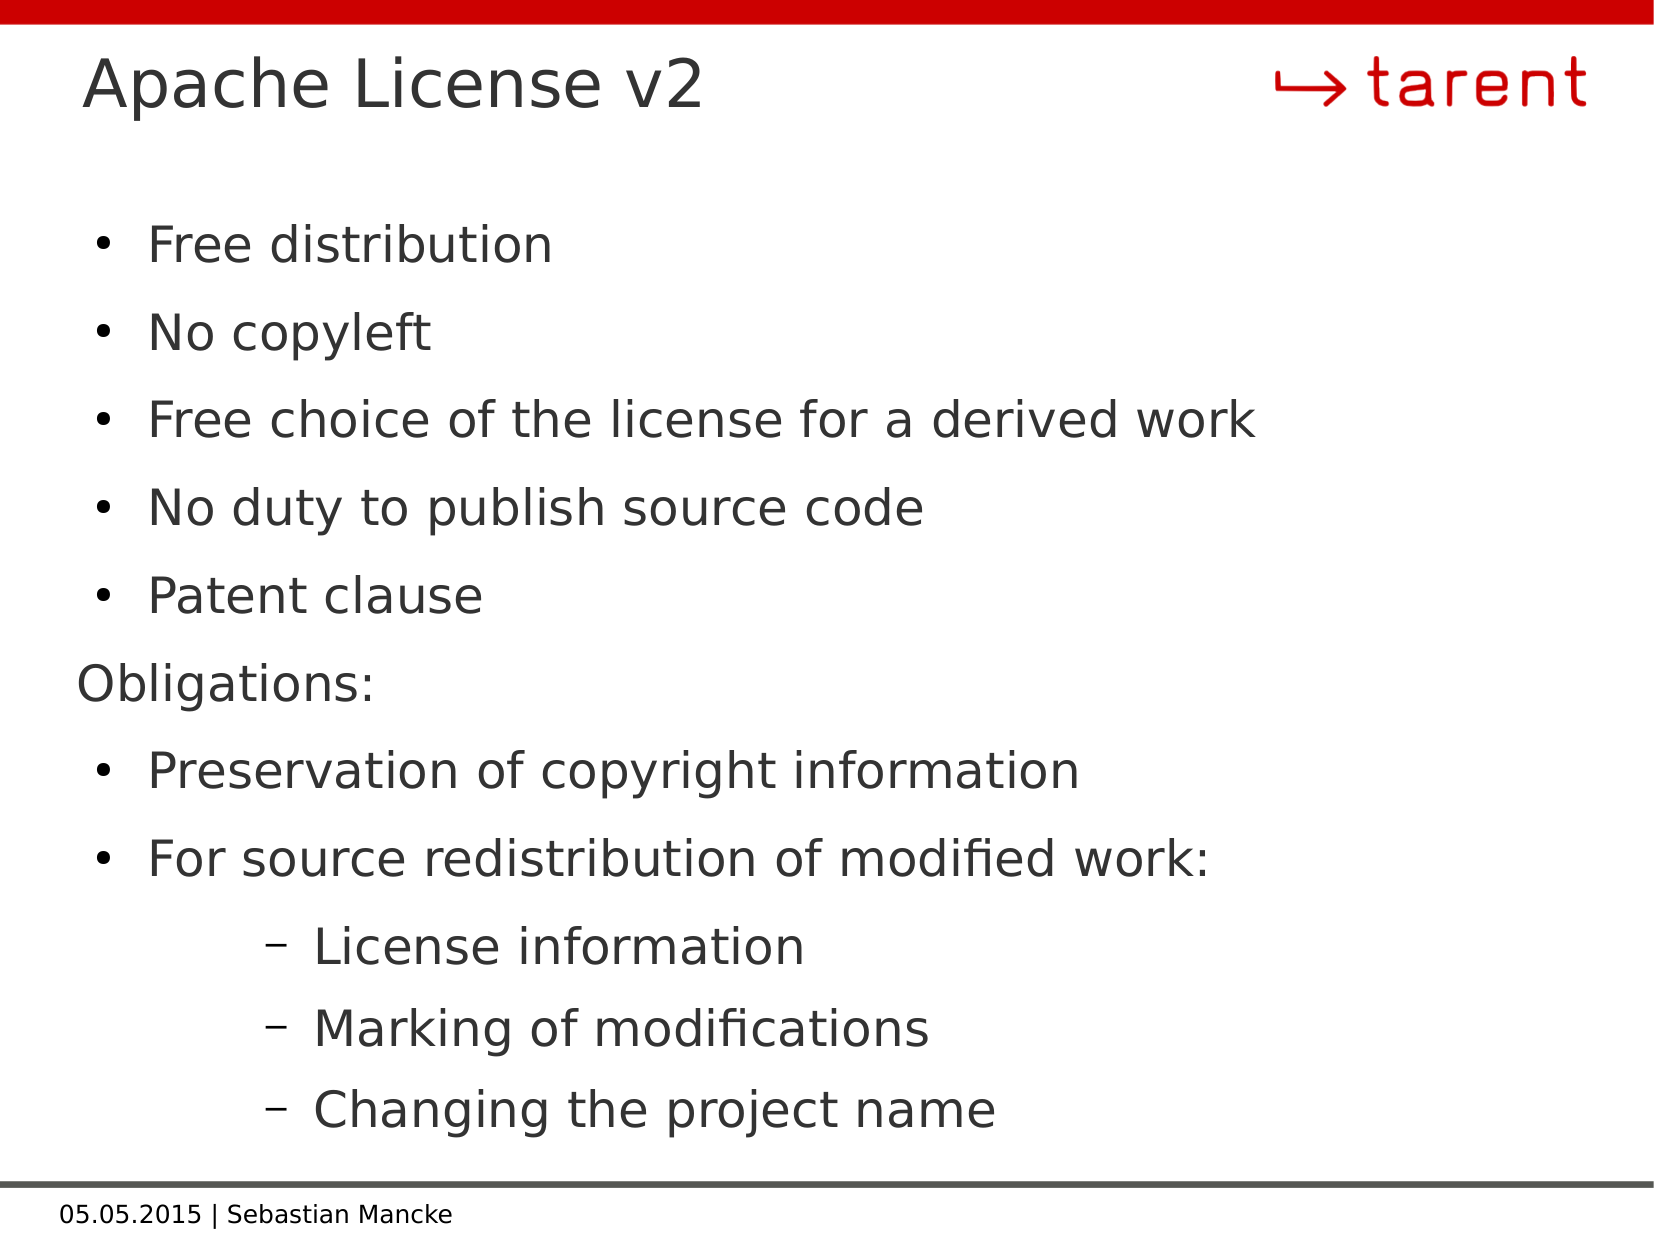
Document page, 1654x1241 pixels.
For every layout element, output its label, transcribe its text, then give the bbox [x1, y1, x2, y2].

picture [0, 1181, 1654, 1188]
picture [1571, 51, 1612, 120]
picture [0, 0, 1654, 26]
title Apache License v2 [82, 35, 1571, 134]
list Free distribution No copyleft Free choice of the license for a derived work No duty to publish source code Patent clause Obligations: Preservation of copyright information For source redistribution of modified work: License information Marking of modifications Changing the project name [76, 215, 1565, 1144]
